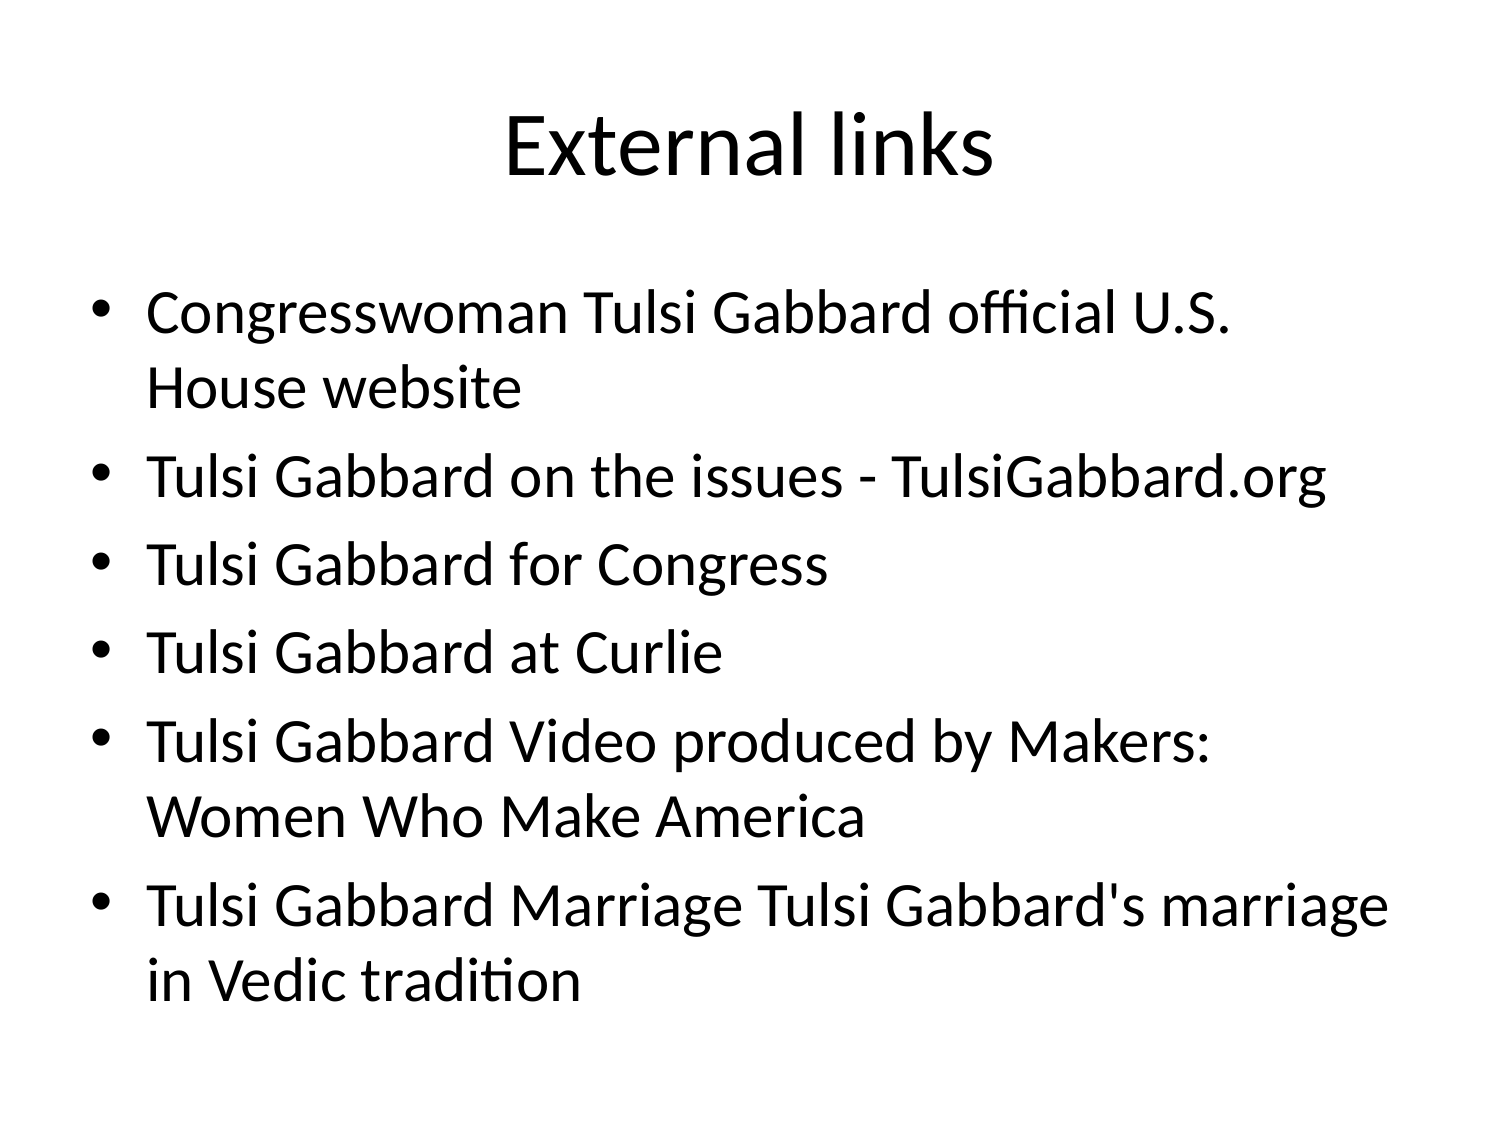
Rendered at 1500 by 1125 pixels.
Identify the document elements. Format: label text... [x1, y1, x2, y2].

title External links [75, 45, 1425, 233]
list Congresswoman Tulsi Gabbard official U.S. House website Tulsi Gabbard on the issues - TulsiGabbard.org Tulsi Gabbard for Congress Tulsi Gabbard at Curlie Tulsi Gabbard Video produced by Makers: Women Who Make America Tulsi Gabbard Marriage Tulsi Gabbard's marriage in Vedic tradition [75, 262, 1425, 1005]
